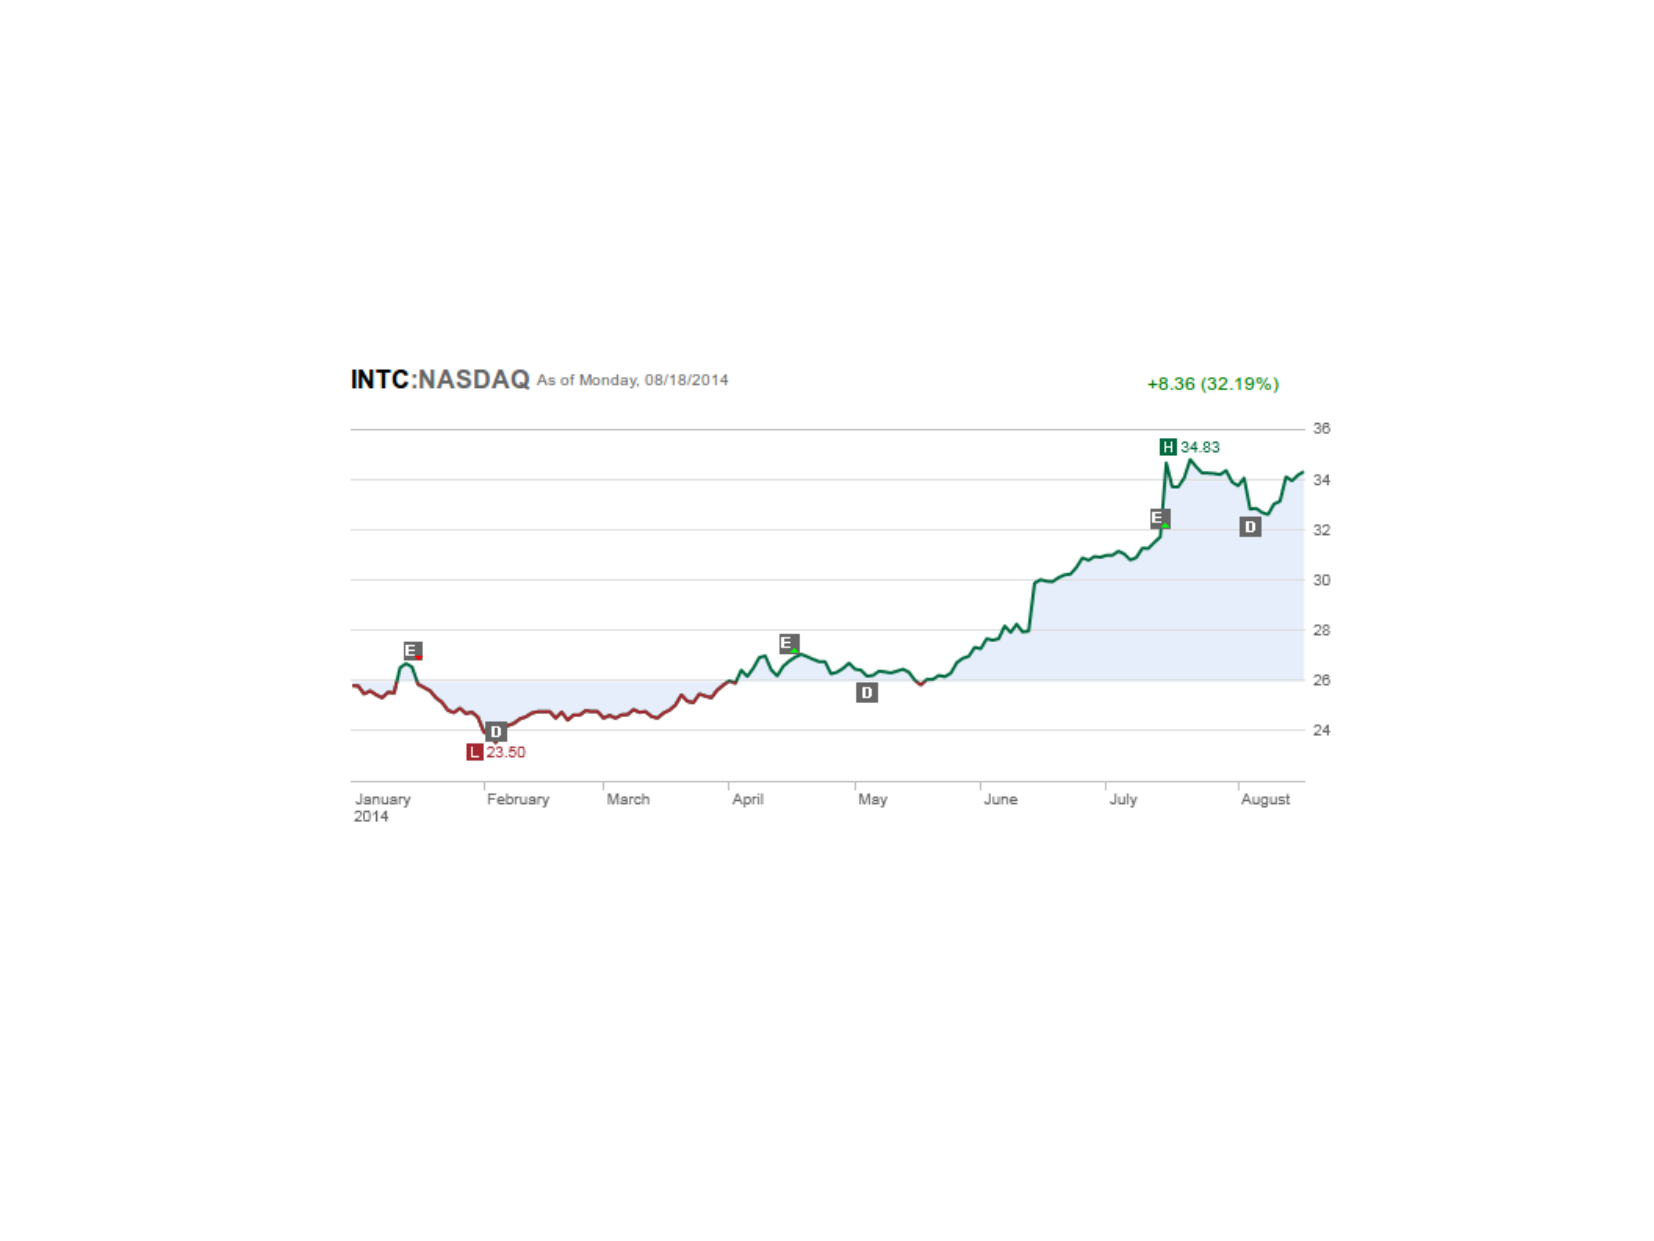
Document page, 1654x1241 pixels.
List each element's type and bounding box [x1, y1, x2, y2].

picture [340, 362, 1351, 826]
